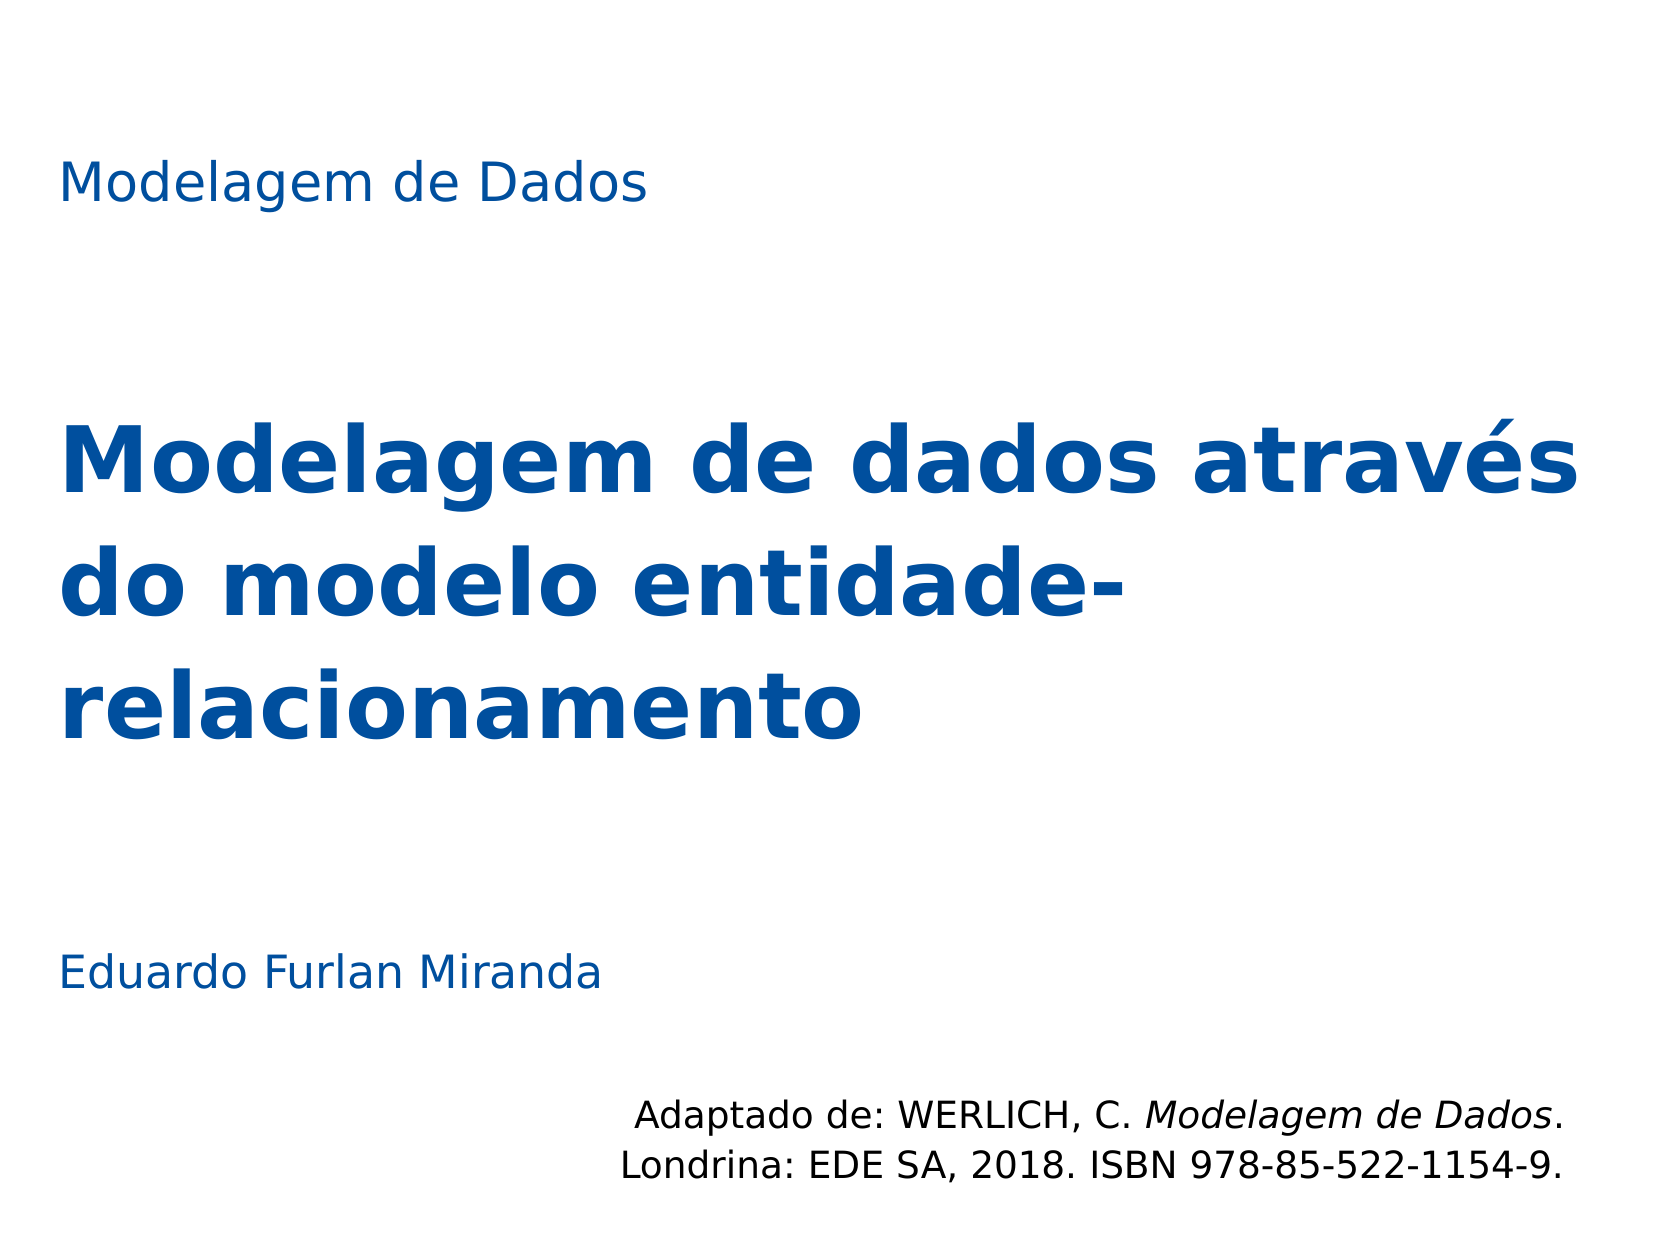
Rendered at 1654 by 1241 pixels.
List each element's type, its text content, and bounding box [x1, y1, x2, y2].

list Modelagem de Dados Modelagem de dados através do modelo entidade-relacionamento Eduardo Furlan Miranda [59, 141, 1625, 1211]
list Adaptado de: WERLICH, C. Modelagem de Dados. Londrina: EDE SA, 2018. ISBN 978-85-522-1154-9. [585, 1086, 1565, 1211]
chart [720, 567, 933, 672]
